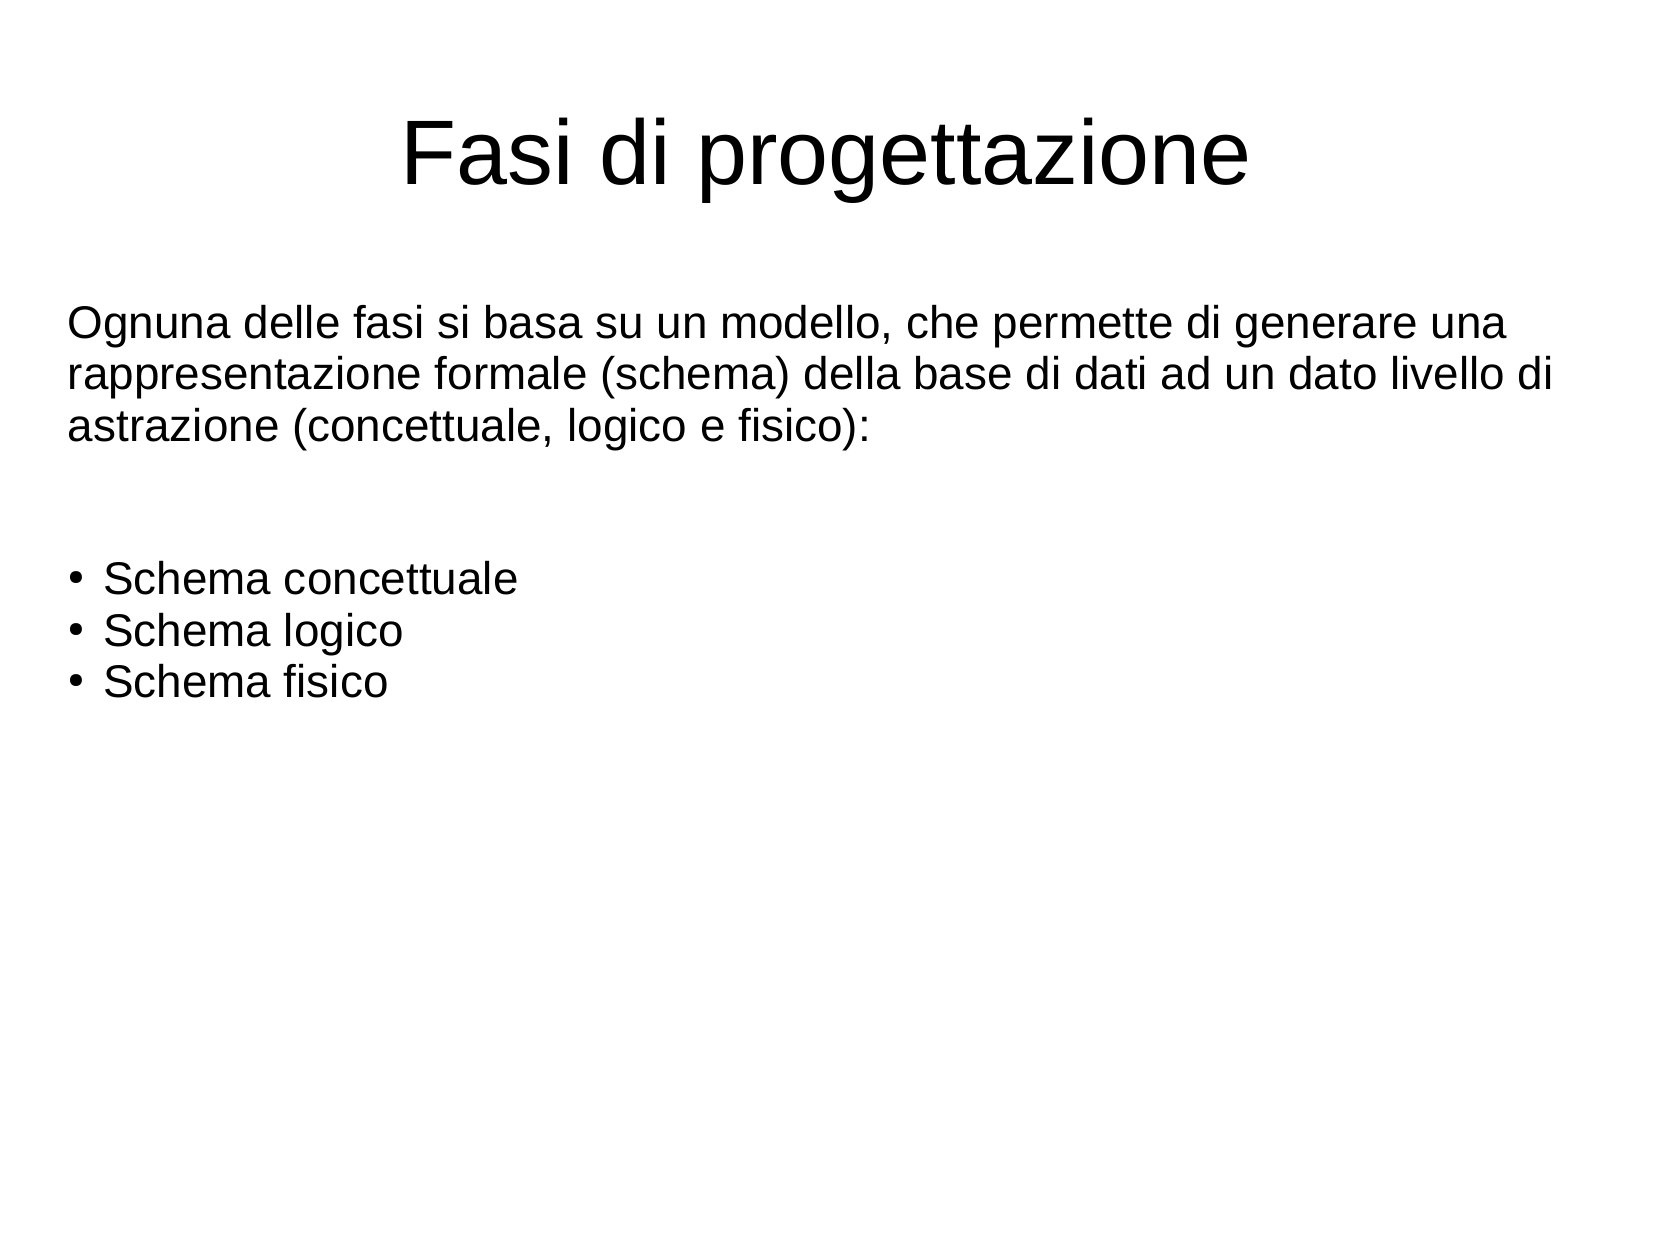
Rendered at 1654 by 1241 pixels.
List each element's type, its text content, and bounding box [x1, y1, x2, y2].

text_box Ognuna delle fasi si basa su un modello, che permette di generare una rappresentazione formale (schema) della base di dati ad un dato livello di astrazione (concettuale, logico e fisico): Schema concettuale Schema logico Schema fisico [53, 238, 1648, 1146]
title Fasi di progettazione [82, 49, 1571, 238]
